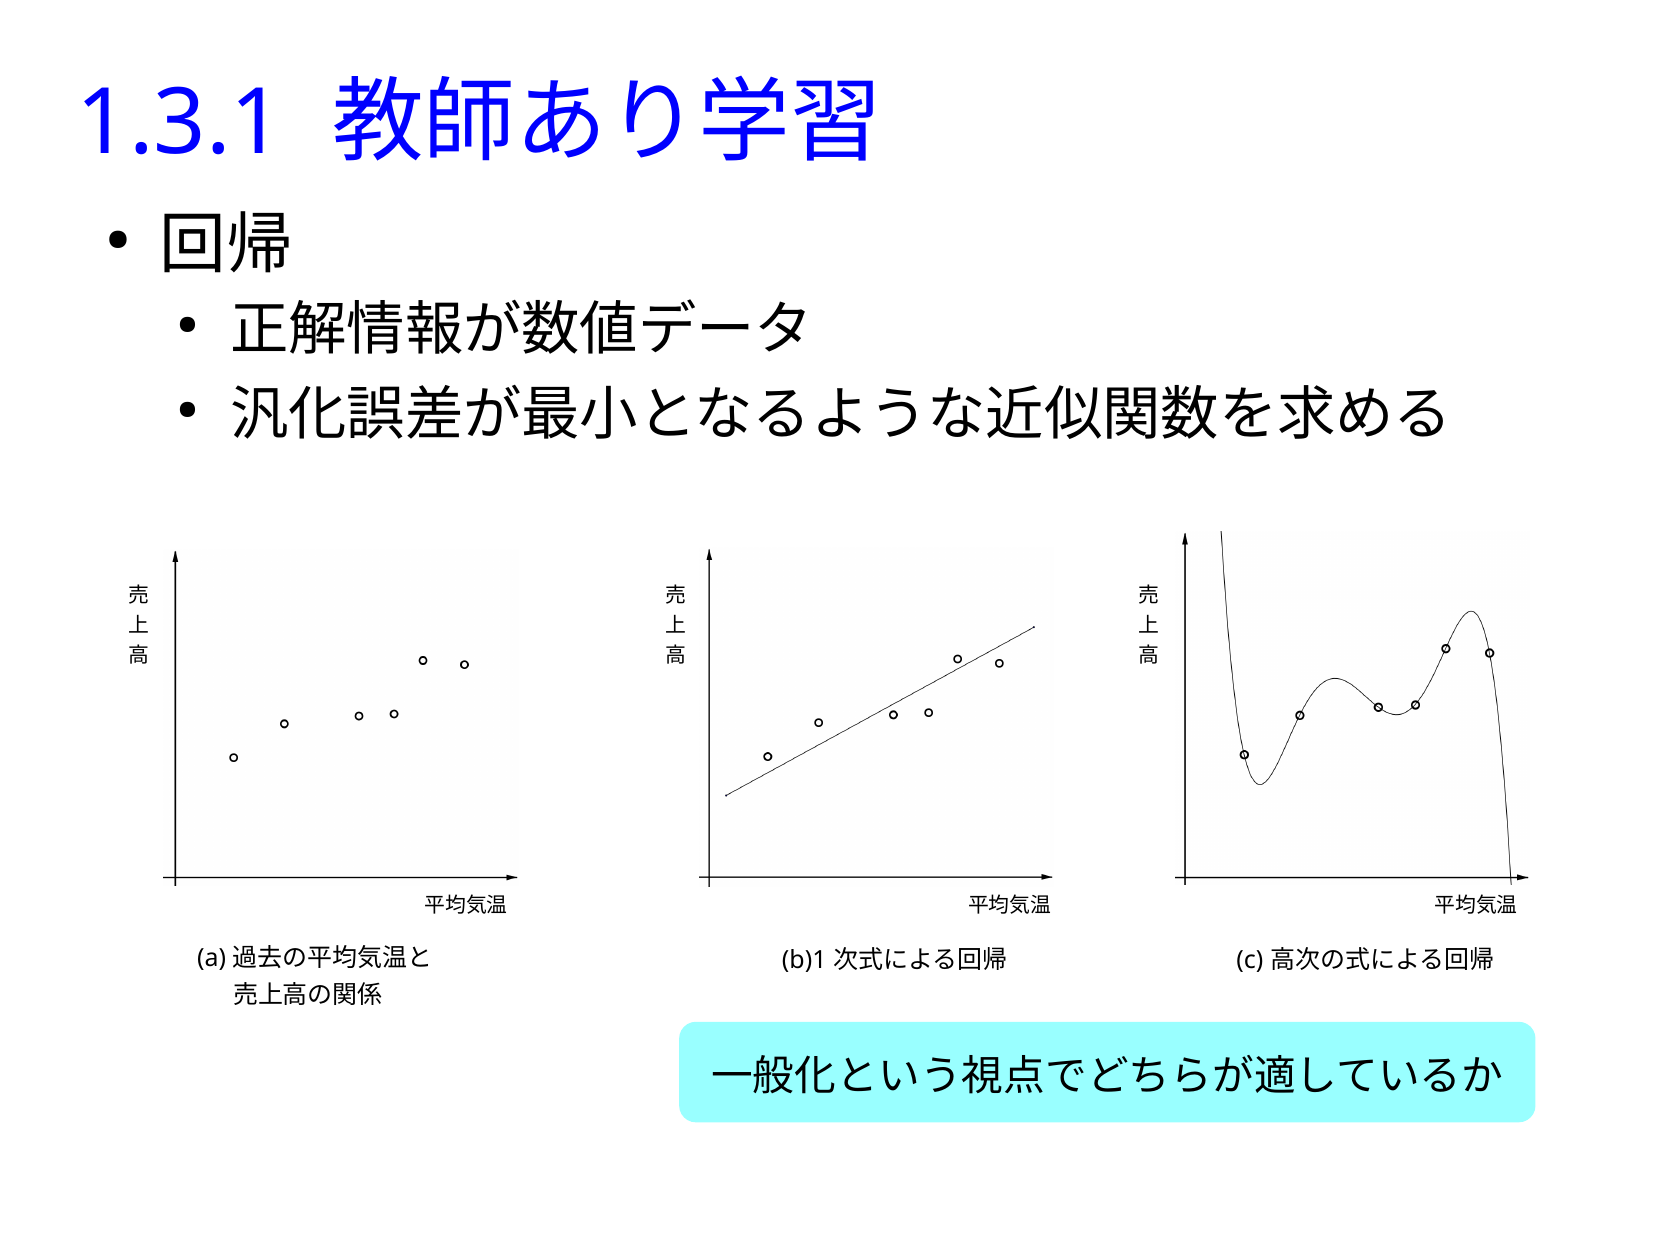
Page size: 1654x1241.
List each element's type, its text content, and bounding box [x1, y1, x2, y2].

text_box 平均気温 [1419, 881, 1533, 928]
text_box 売 上 高 [651, 571, 702, 680]
text_box (a)過去の平均気温と 売上高の関係 [182, 930, 485, 1021]
title 1.3.1 教師あり学習 [76, 49, 1565, 187]
picture [1175, 531, 1530, 885]
list 回帰 正解情報が数値データ 汎化誤差が最小となるような近似関数を求める [88, 196, 1577, 916]
text_box (b)1次式による回帰 [767, 931, 1032, 984]
text_box 売 上 高 [1123, 571, 1174, 680]
text_box 平均気温 [409, 881, 523, 928]
picture [699, 547, 1054, 887]
text_box (c)高次の式による回帰 [1221, 931, 1519, 984]
text_box 売 上 高 [113, 571, 164, 680]
text_box 平均気温 [953, 881, 1066, 928]
text_box 一般化という視点でどちらが適しているか [679, 1021, 1536, 1123]
picture [163, 549, 519, 886]
